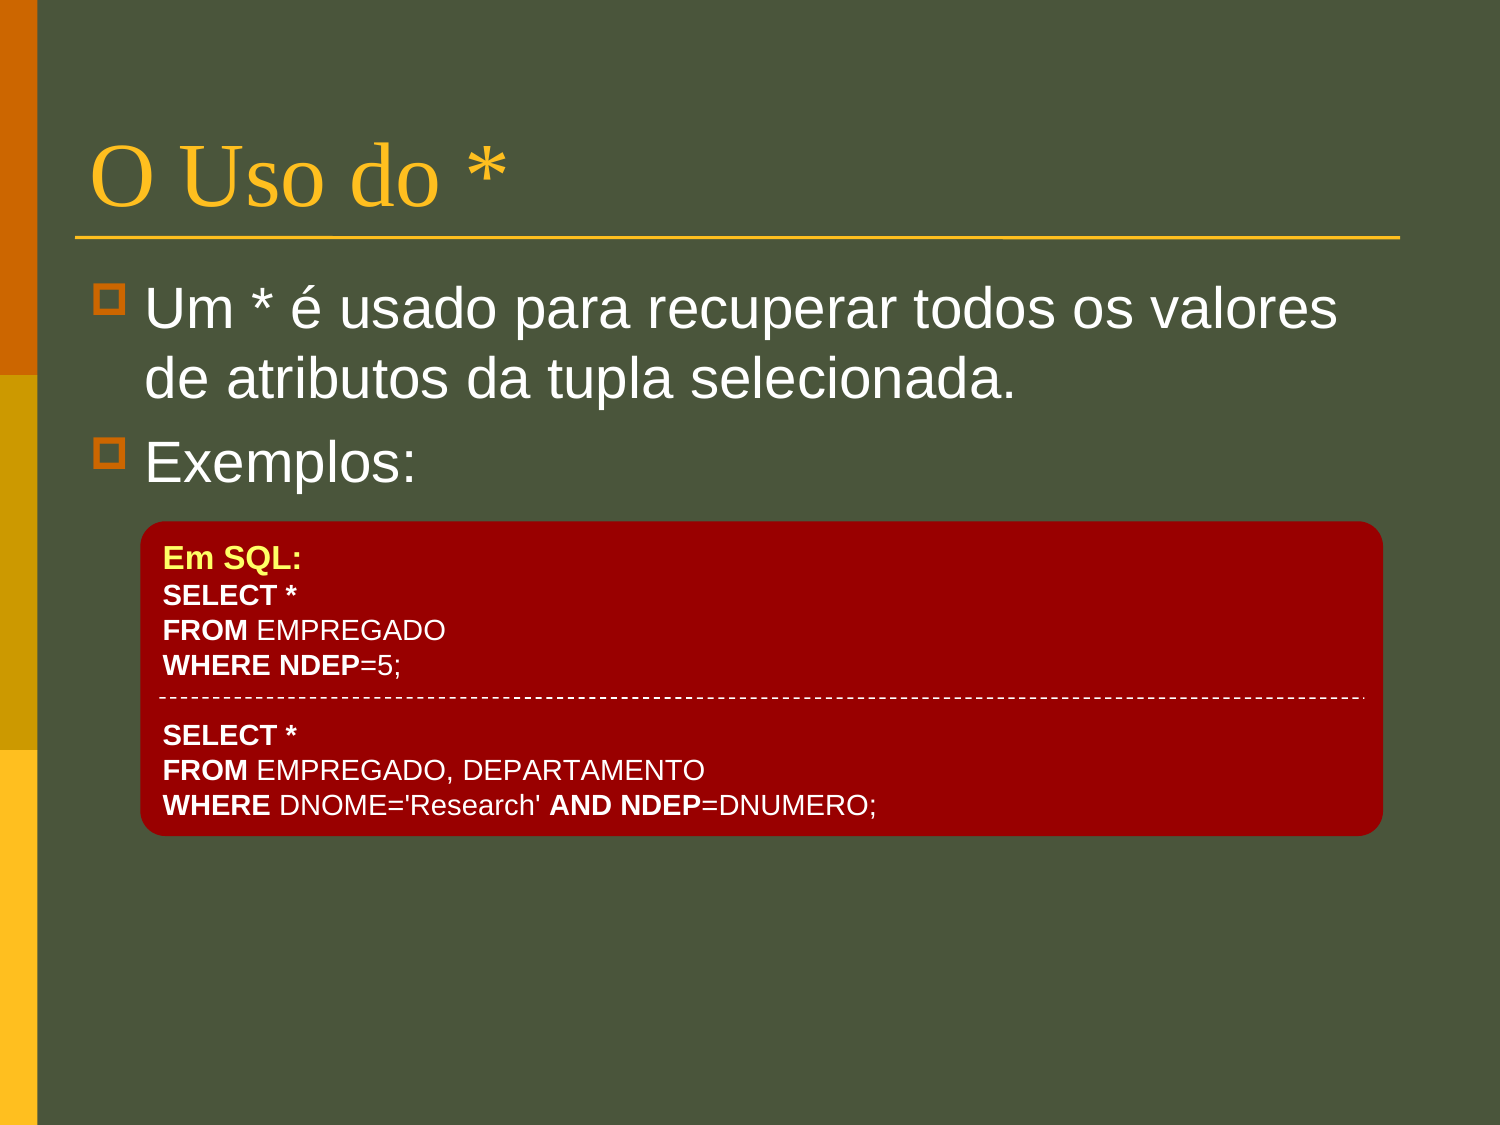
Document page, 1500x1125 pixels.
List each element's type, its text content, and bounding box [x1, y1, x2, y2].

title O Uso do * [75, 45, 1426, 233]
text_box Em SQL: SELECT * FROM EMPREGADO WHERE NDEP=5; SELECT * FROM EMPREGADO, DEPARTAMENTO WHERE DNOME='Research' AND NDEP=DNUMERO; [140, 521, 1384, 837]
list Um * é usado para recuperar todos os valores de atributos da tupla selecionada. Exemplos: [75, 262, 1426, 1006]
